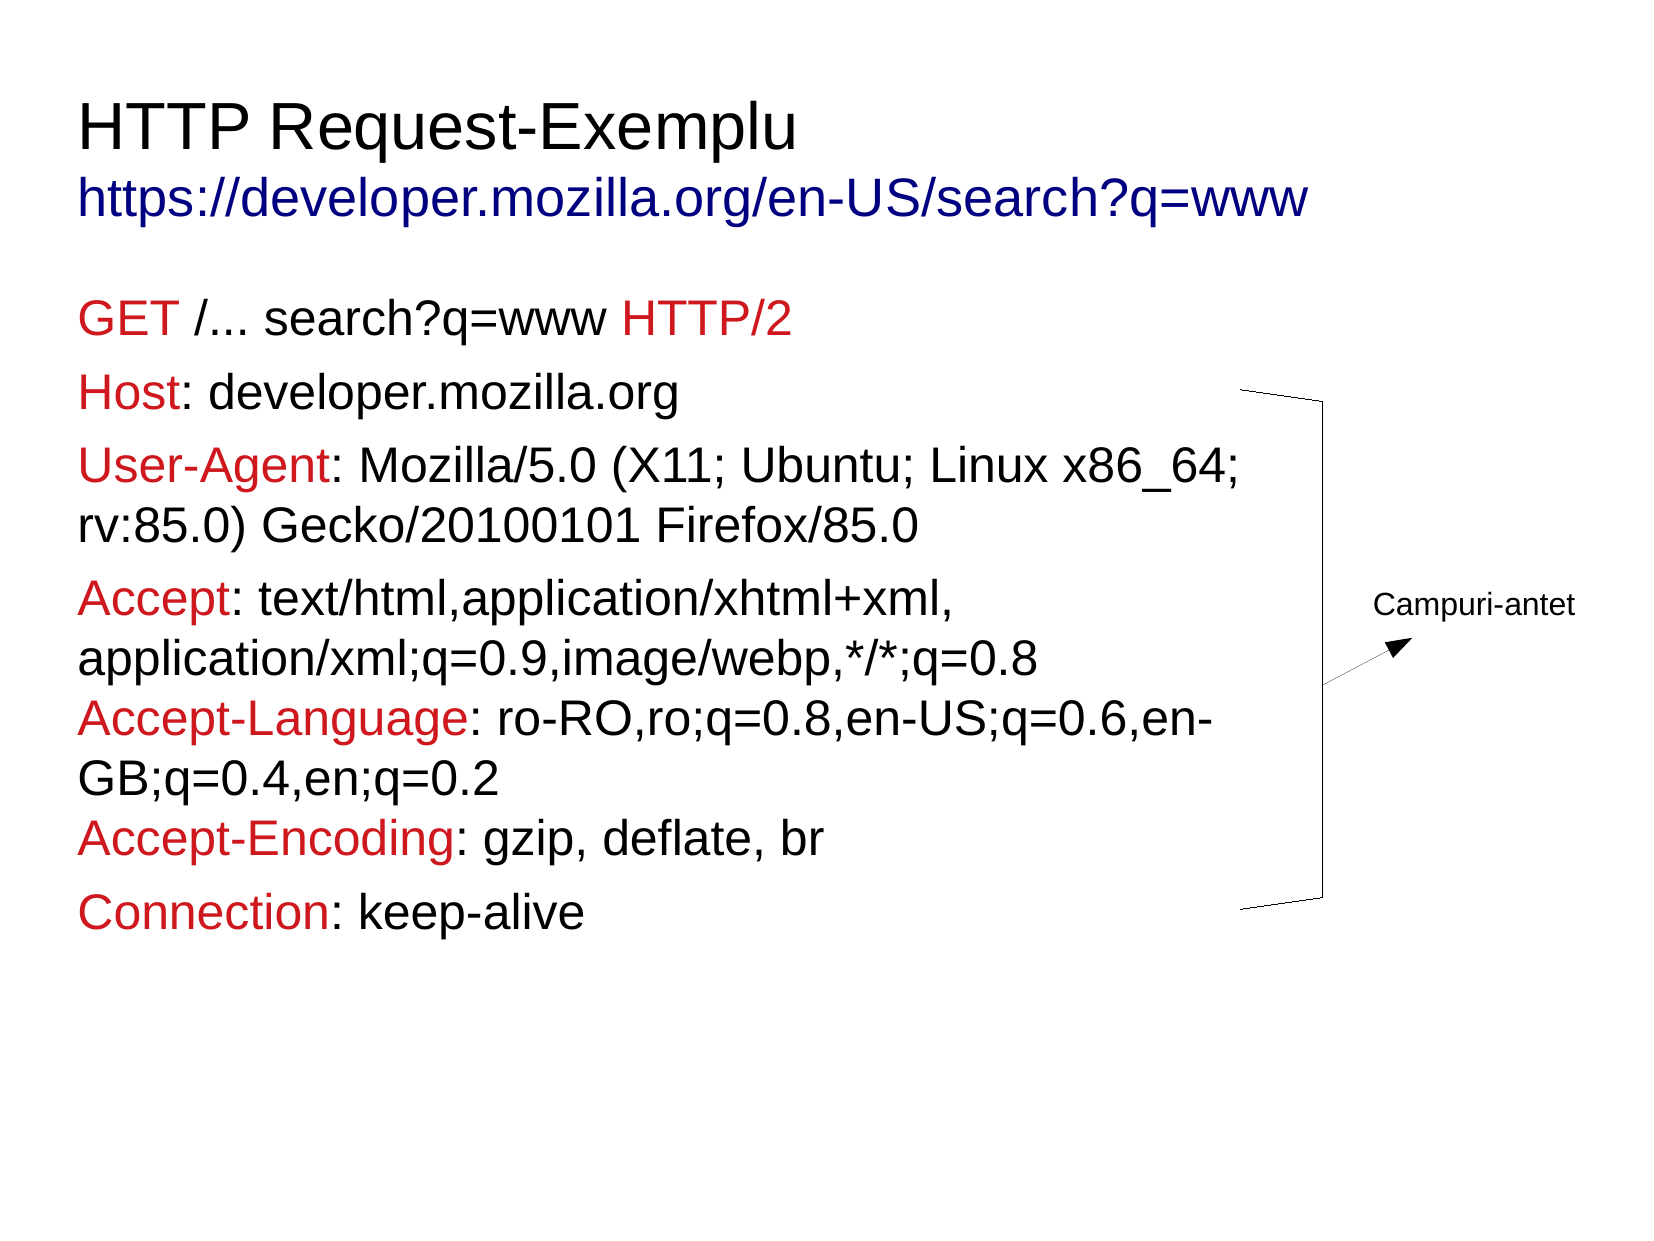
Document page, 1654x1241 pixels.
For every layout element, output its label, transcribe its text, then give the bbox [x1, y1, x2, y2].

text_box HTTP Request-Exemplu https://developer.mozilla.org/en-US/search?q=www GET /... search?q=www HTTP/2 Host: developer.mozilla.org User-Agent: Mozilla/5.0 (X11; Ubuntu; Linux x86_64; rv:85.0) Gecko/20100101 Firefox/85.0 Accept: text/html,application/xhtml+xml, application/xml;q=0.9,image/webp,*/*;q=0.8 Accept-Language: ro-RO,ro;q=0.8,en-US;q=0.6,en-GB;q=0.4,en;q=0.2 Accept-Encoding: gzip, deflate, br Connection: keep-alive [62, 74, 1413, 1100]
text_box Campuri-antet [1358, 578, 1636, 639]
